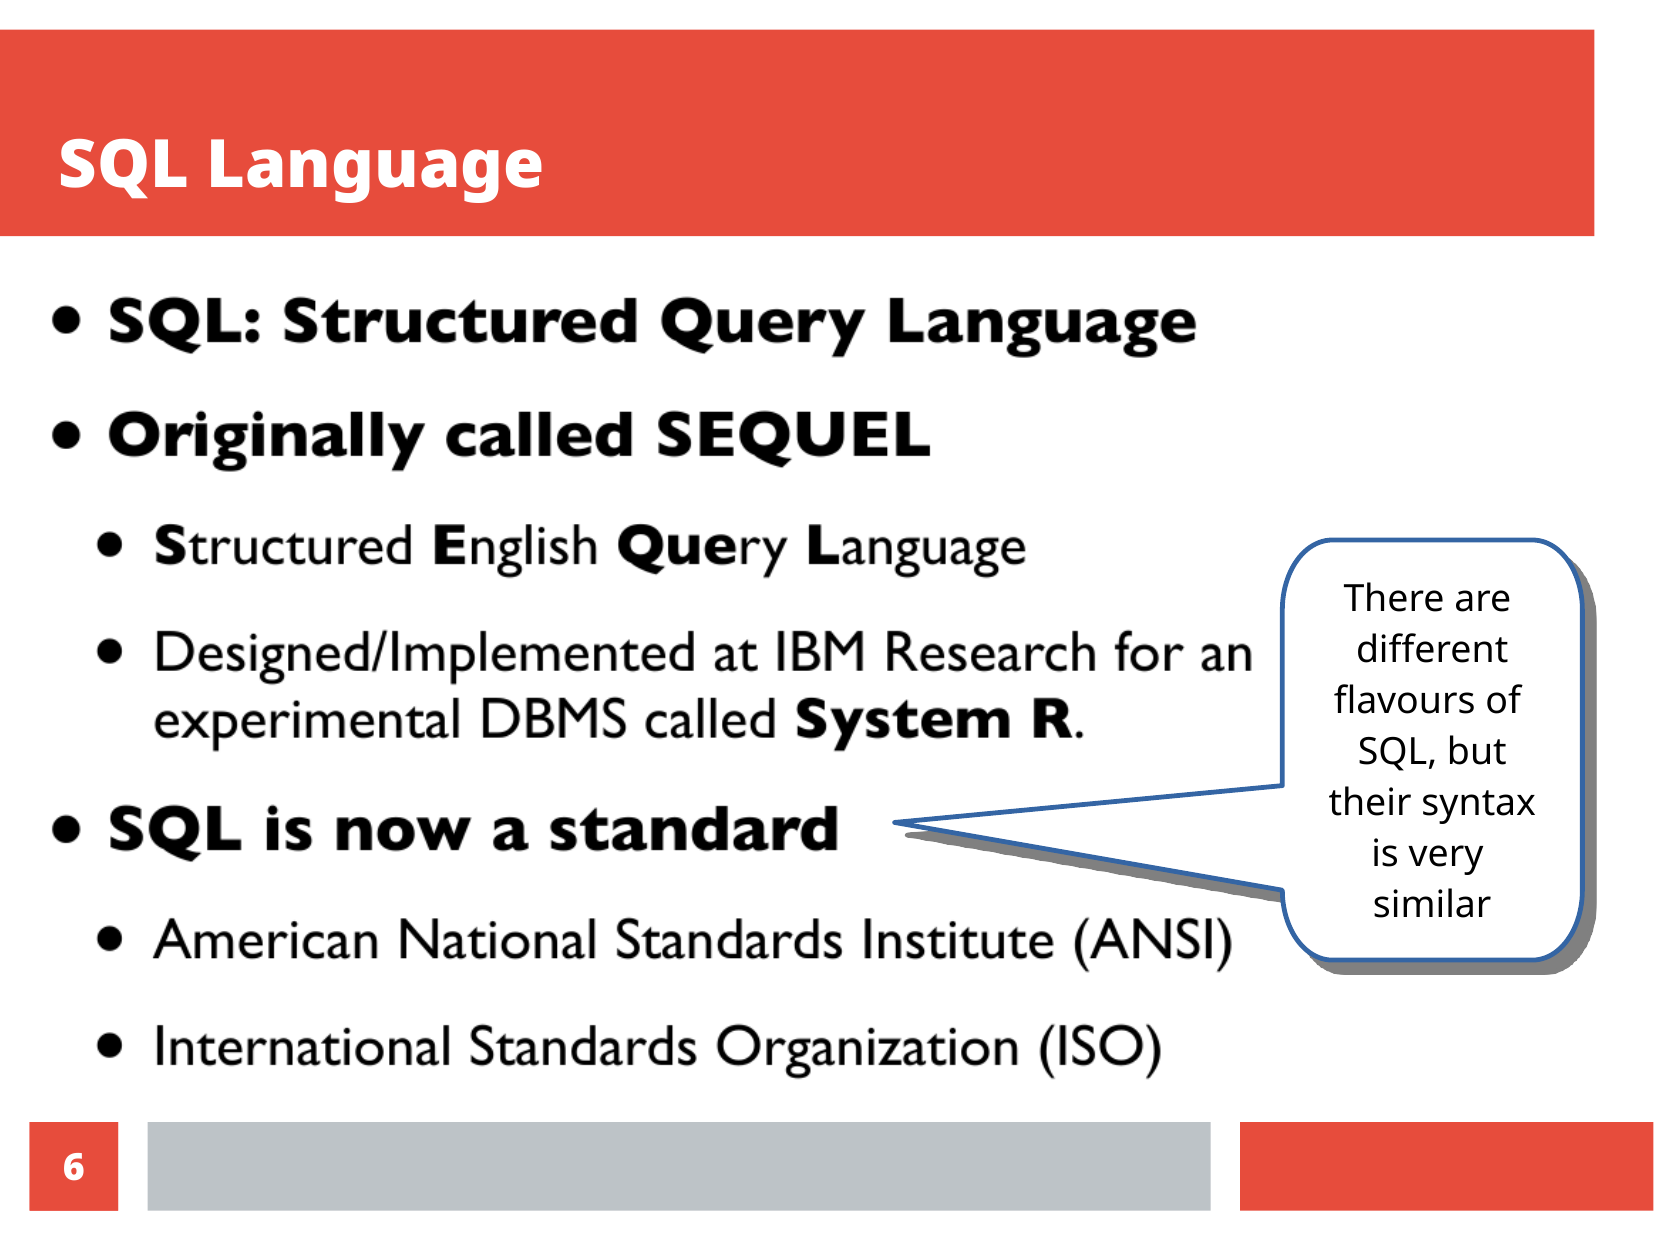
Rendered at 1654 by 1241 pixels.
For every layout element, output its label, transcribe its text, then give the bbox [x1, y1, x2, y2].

text_box There are different flavours of SQL, but their syntax is very similar [894, 540, 1583, 961]
title SQL Language [59, 59, 1595, 207]
picture [21, 264, 1283, 1105]
